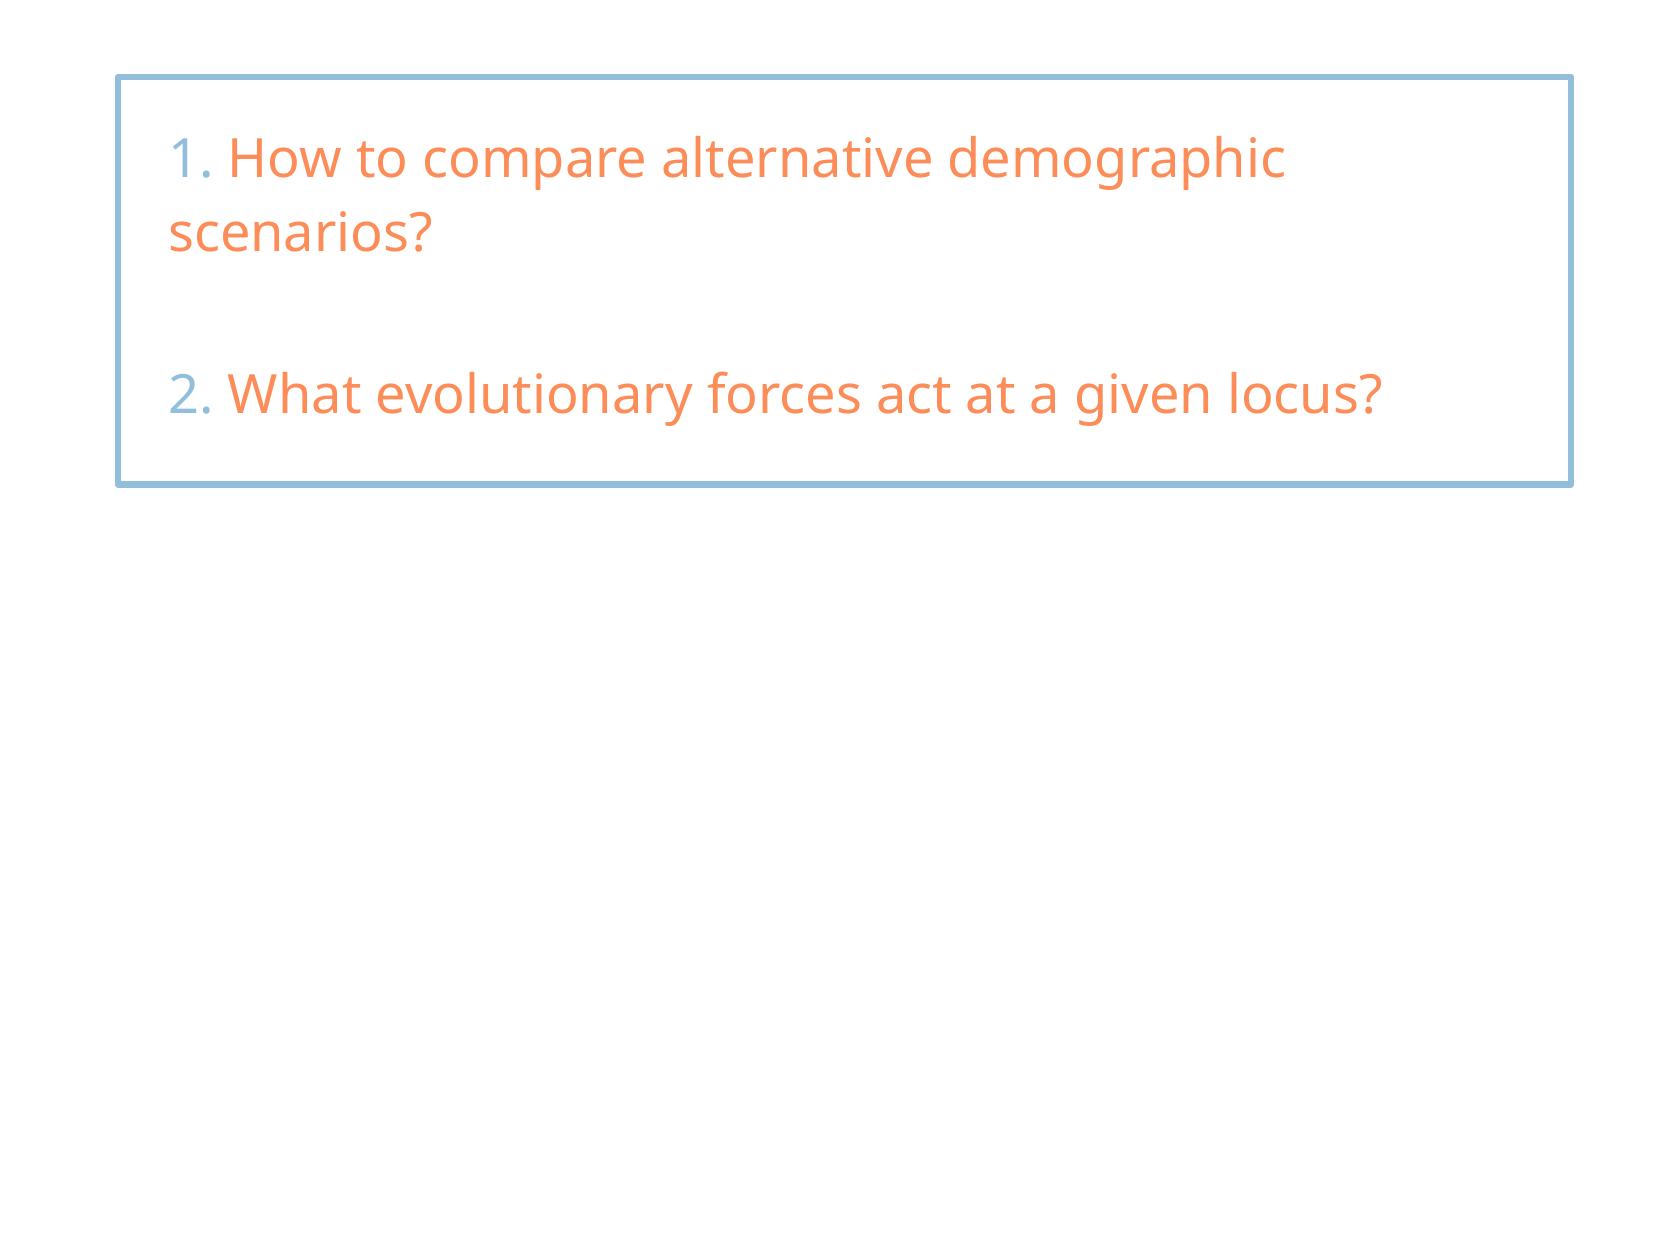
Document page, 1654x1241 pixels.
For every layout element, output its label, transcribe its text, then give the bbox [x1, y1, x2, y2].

text_box 1. How to compare alternative demographic scenarios? [153, 112, 1568, 249]
text_box 2. What evolutionary forces act at a given locus? [153, 348, 1568, 481]
